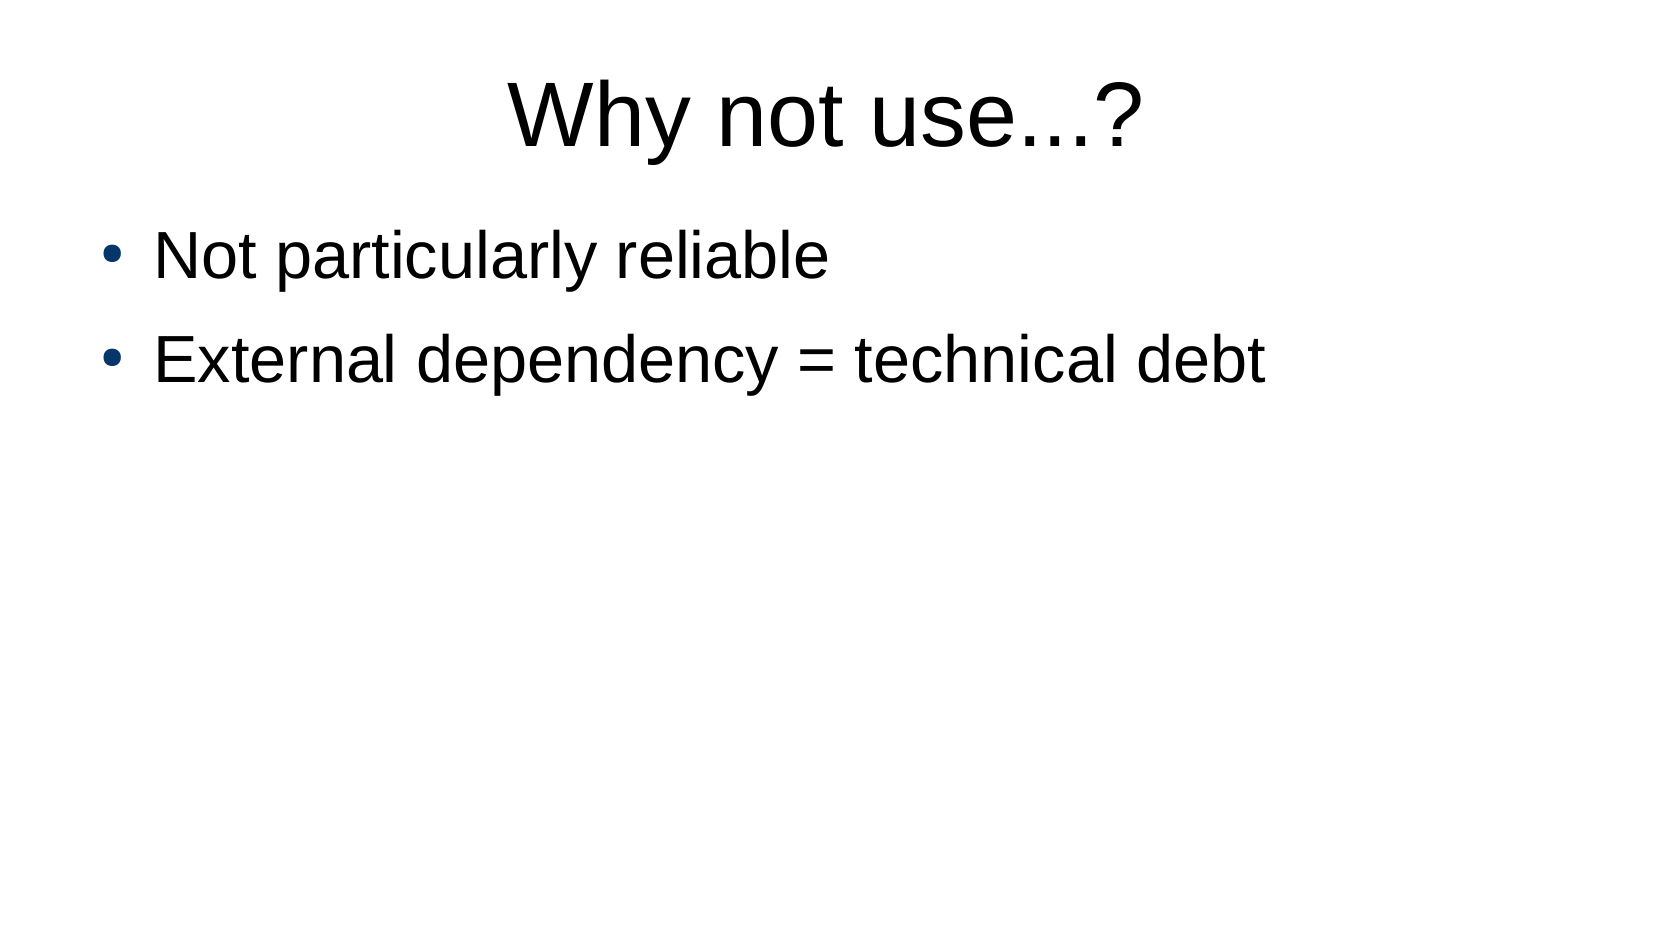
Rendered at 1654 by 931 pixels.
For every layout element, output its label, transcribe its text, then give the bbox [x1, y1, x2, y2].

title Why not use...? [82, 37, 1571, 193]
list Not particularly reliable External dependency = technical debt [82, 217, 1571, 758]
